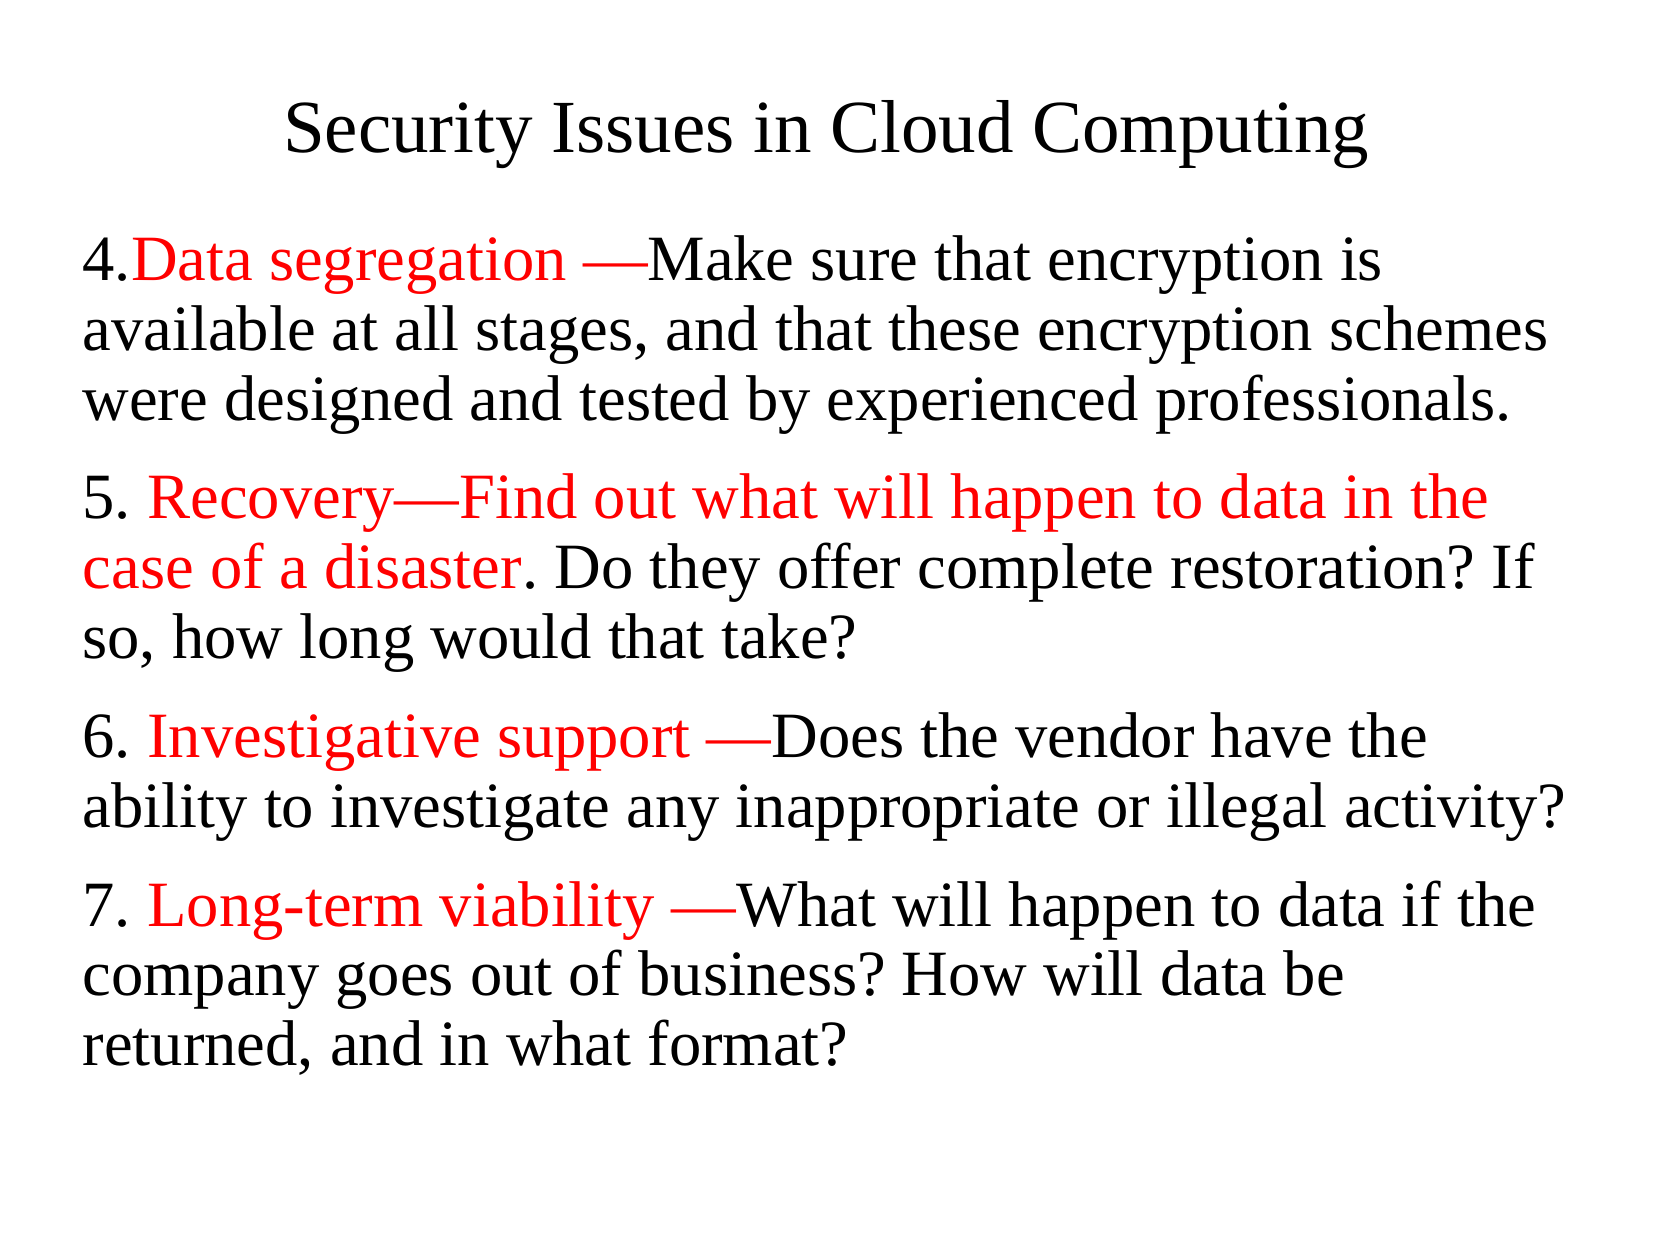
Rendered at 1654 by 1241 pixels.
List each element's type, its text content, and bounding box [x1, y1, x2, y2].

title Security Issues in Cloud Computing [82, 49, 1571, 196]
list 4.Data segregation —Make sure that encryption is available at all stages, and that these encryption schemes were designed and tested by experienced professionals. 5. Recovery—Find out what will happen to data in the case of a disaster. Do they offer complete restoration? If so, how long would that take? 6. Investigative support —Does the vendor have the ability to investigate any inappropriate or illegal activity? 7. Long-term viability —What will happen to data if the company goes out of business? How will data be returned, and in what format? [82, 225, 1571, 1171]
